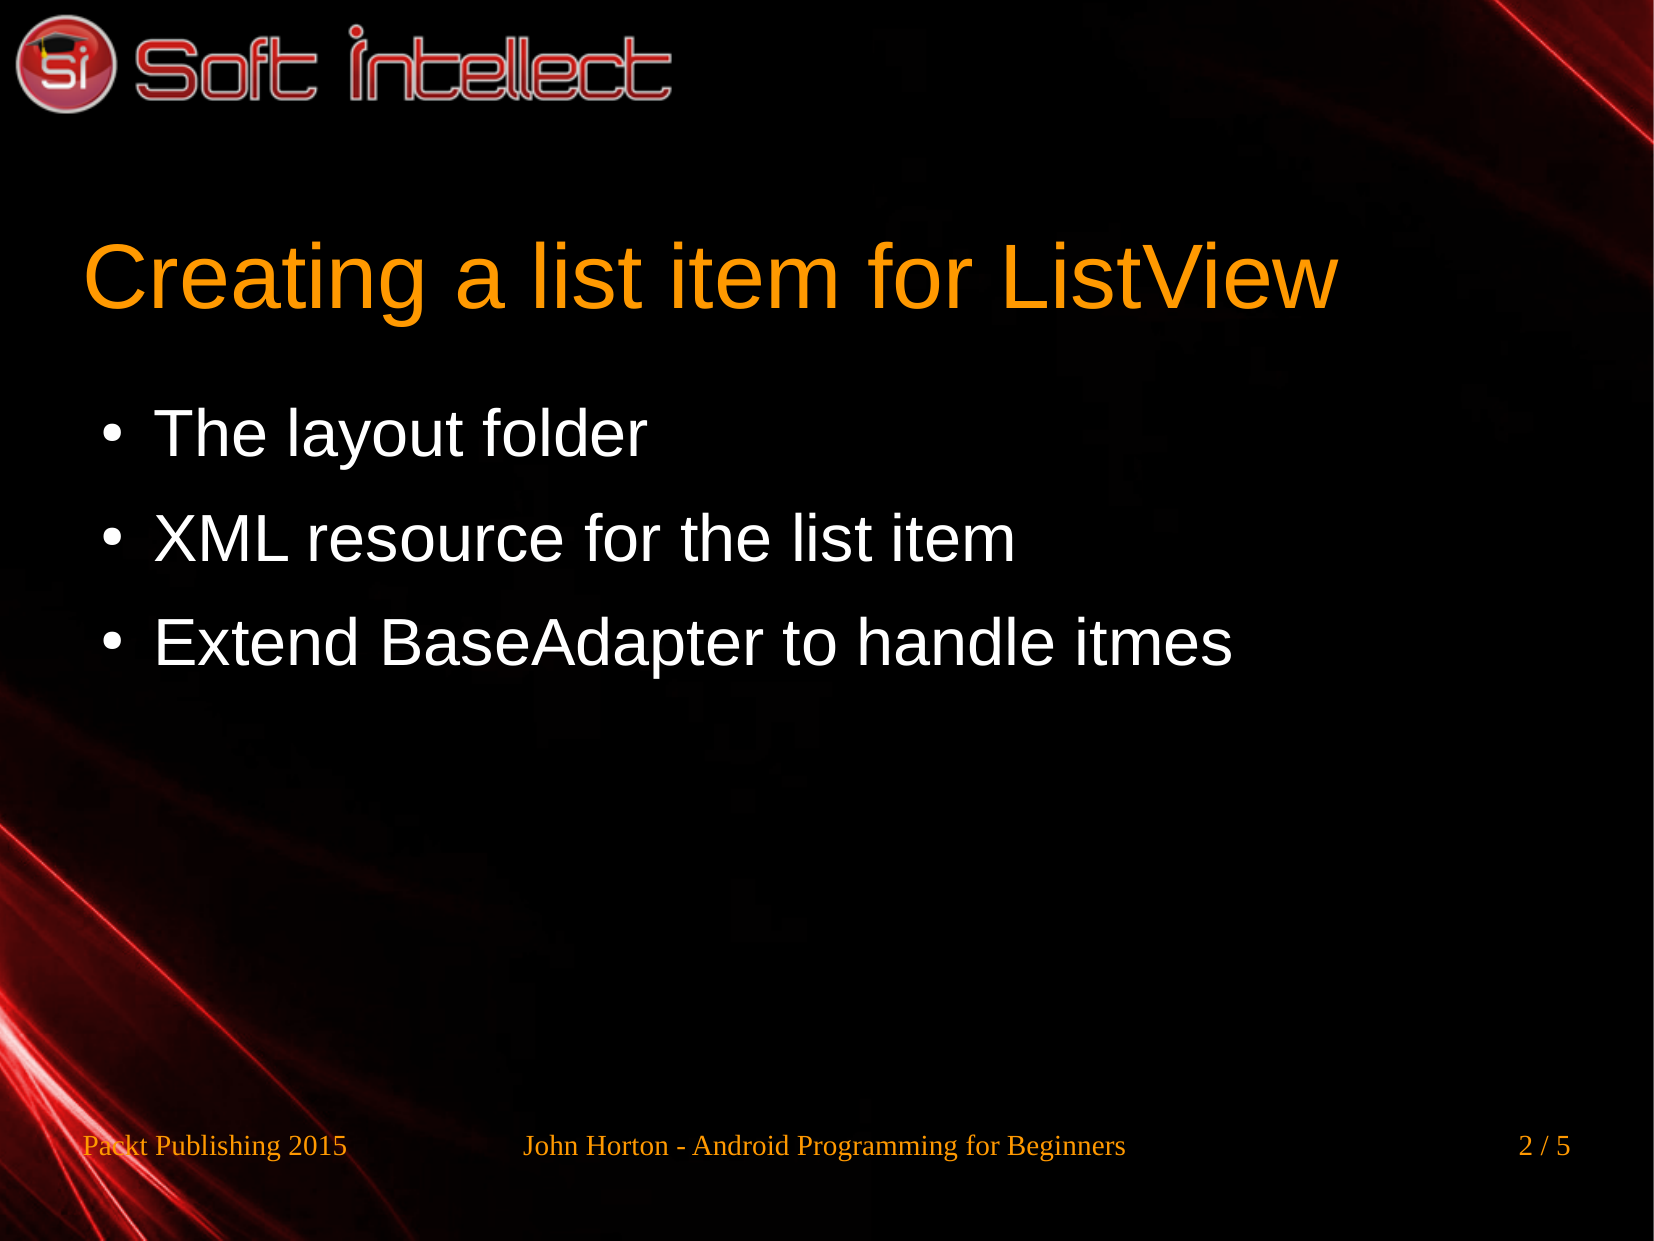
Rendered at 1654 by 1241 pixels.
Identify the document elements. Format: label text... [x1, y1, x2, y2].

list The layout folder XML resource for the list item Extend BaseAdapter to handle itmes [82, 396, 1571, 1116]
title Creating a list item for ListView [82, 173, 1571, 381]
picture [0, 0, 1654, 1241]
